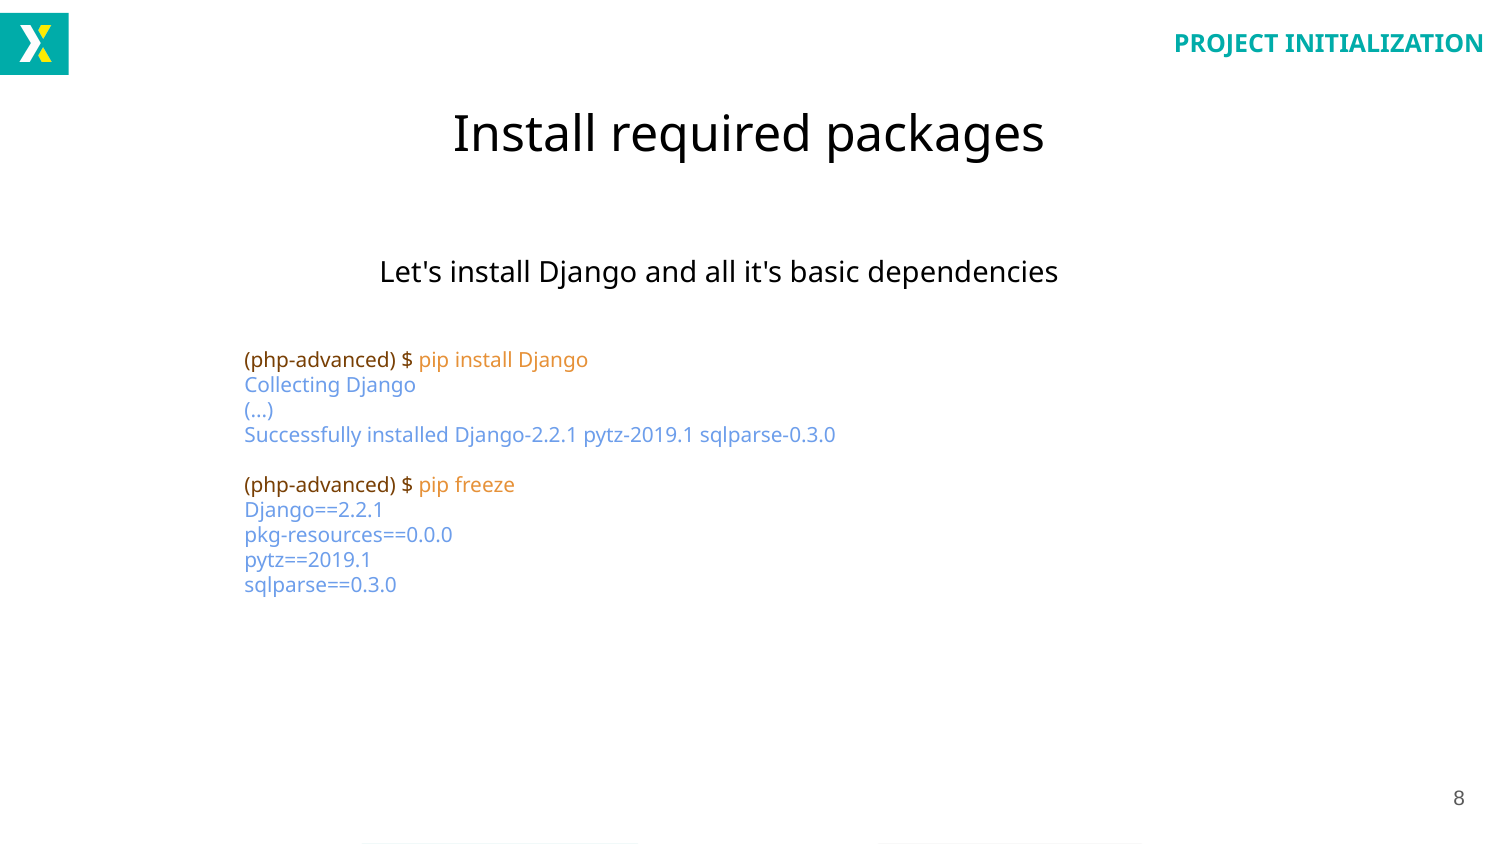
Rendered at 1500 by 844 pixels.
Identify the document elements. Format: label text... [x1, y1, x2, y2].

text_box Let's install Django and all it's basic dependencies [71, 220, 1367, 286]
picture [17, 25, 54, 62]
text_box (php-advanced) $ pip install Django Collecting Django (...) Successfully installed Django-2.2.1 pytz-2019.1 sqlparse-0.3.0 (php-advanced) $ pip freeze Django==2.2.1 pkg-resources==0.0.0 pytz==2019.1 sqlparse==0.3.0 [229, 331, 1264, 754]
text_box Install required packages [115, 86, 1385, 181]
slide_number <number> [1389, 764, 1480, 830]
